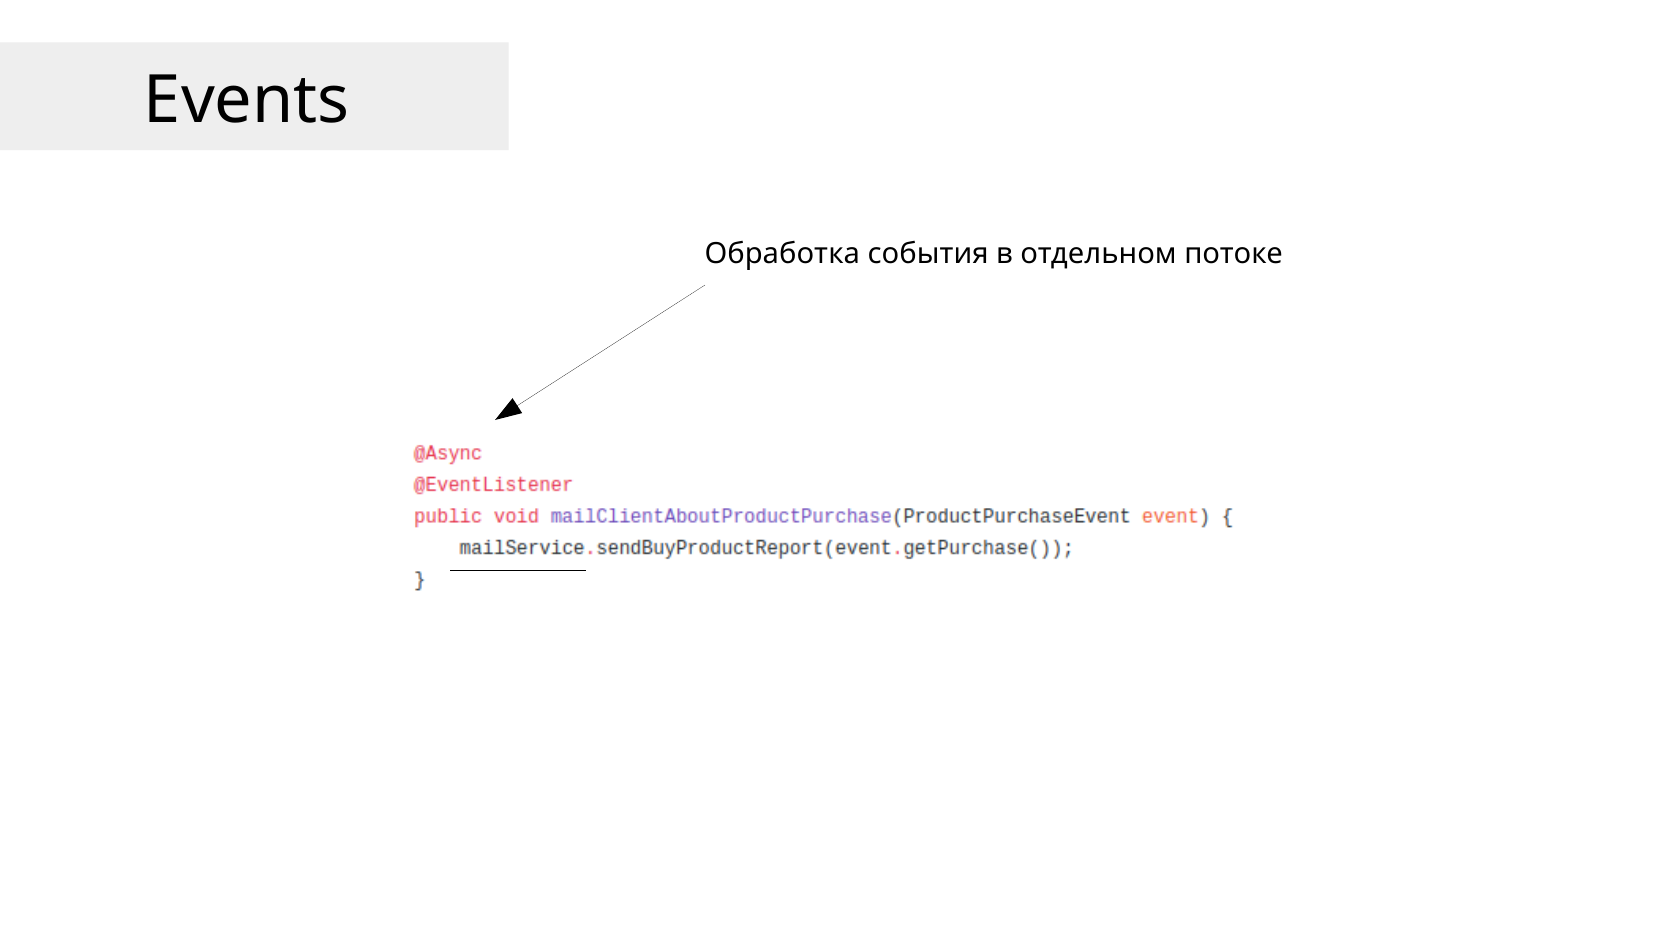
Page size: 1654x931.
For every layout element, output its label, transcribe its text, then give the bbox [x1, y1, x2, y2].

title Events [0, 42, 509, 151]
picture [394, 435, 1276, 601]
text_box Обработка события в отдельном потоке [689, 225, 1276, 275]
